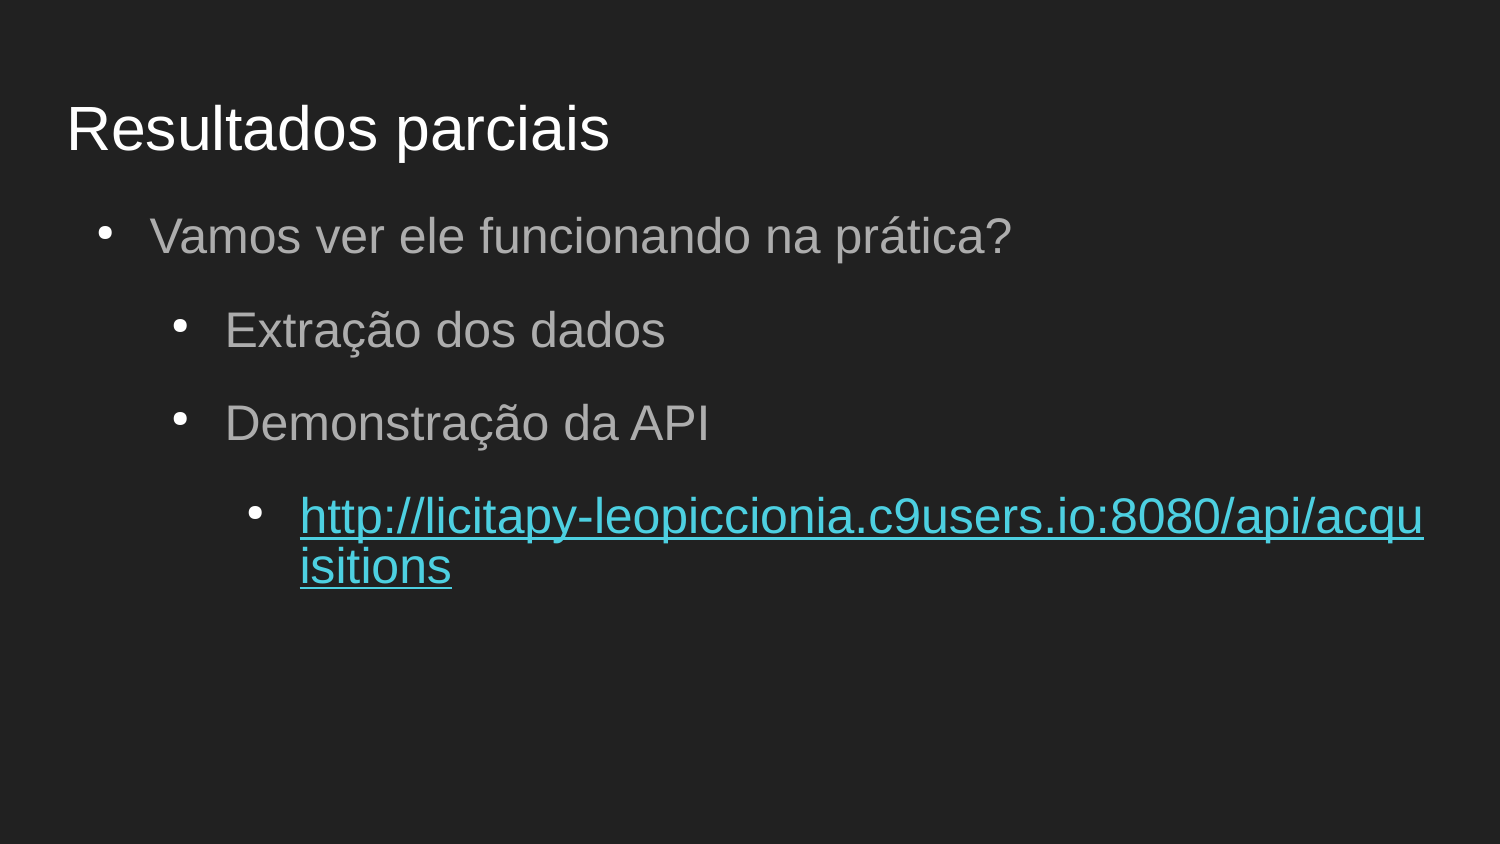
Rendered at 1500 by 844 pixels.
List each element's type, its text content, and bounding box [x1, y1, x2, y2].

title Resultados parciais [51, 72, 1449, 167]
list Vamos ver ele funcionando na prática? Extração dos dados Demonstração da API http://licitapy-leopiccionia.c9users.io:8080/api/acquisitions [51, 189, 1449, 750]
